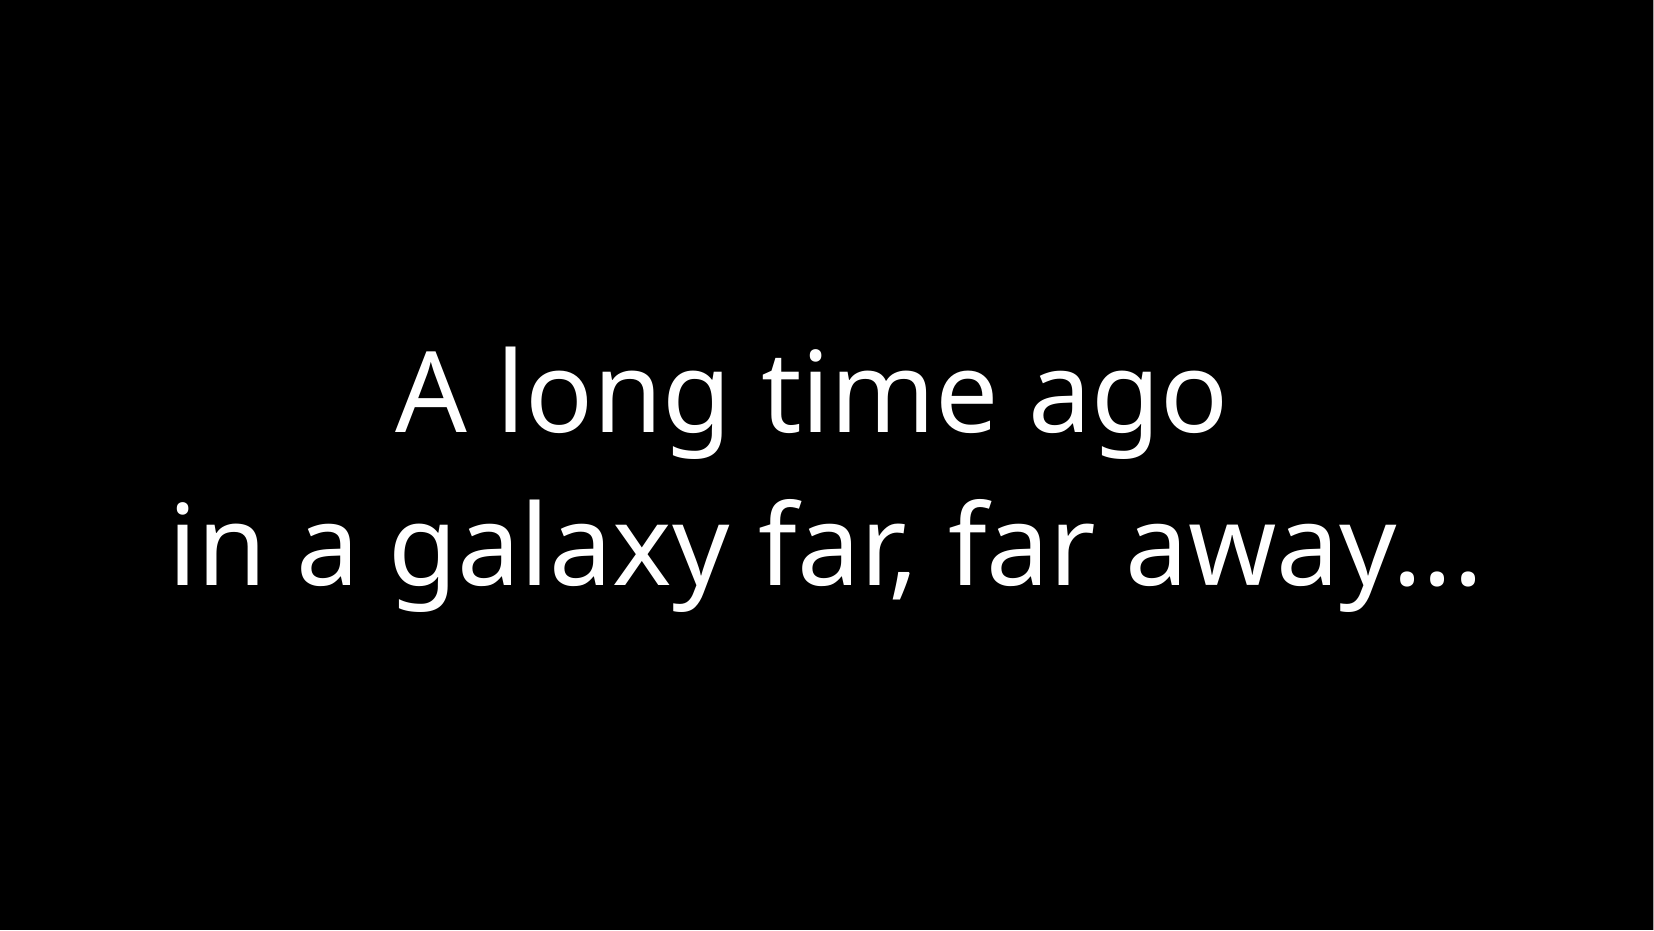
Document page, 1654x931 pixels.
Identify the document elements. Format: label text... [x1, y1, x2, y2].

subtitle A long time ago in a galaxy far, far away... [82, 105, 1571, 826]
